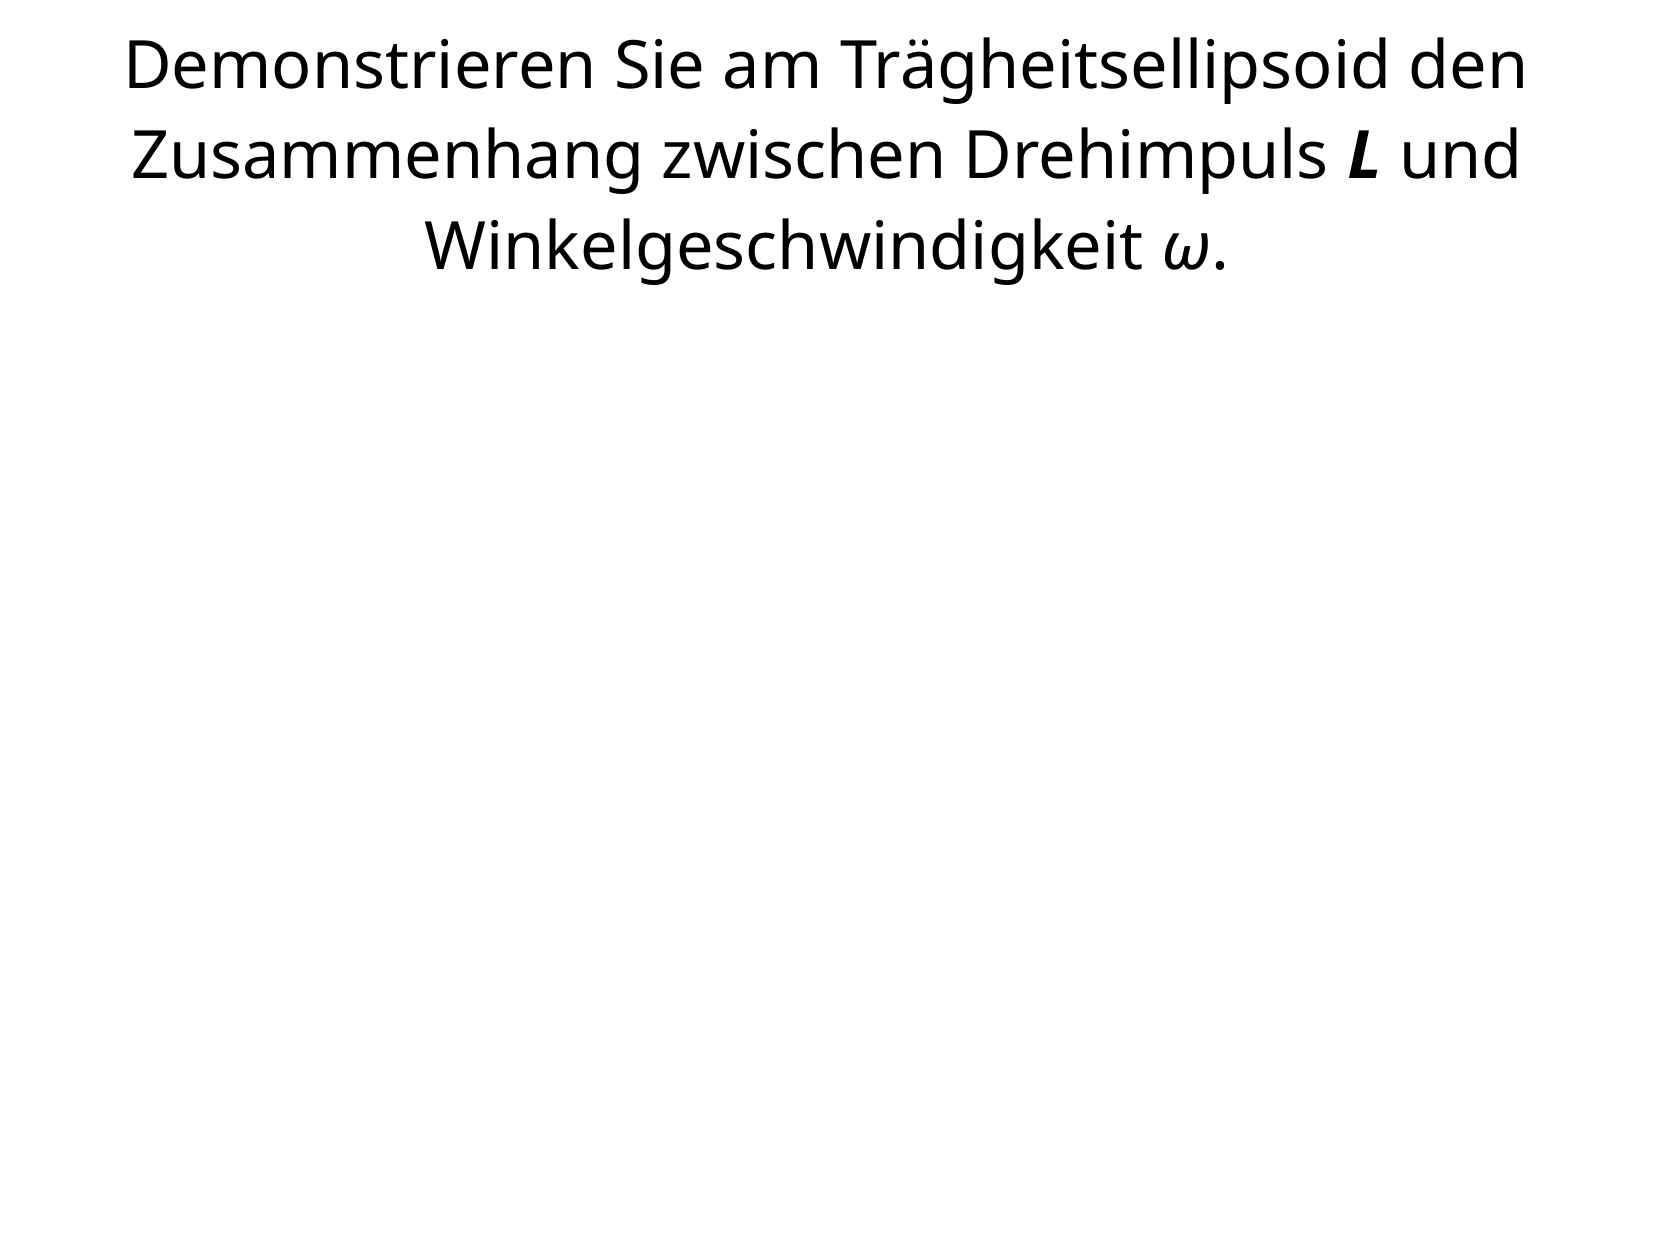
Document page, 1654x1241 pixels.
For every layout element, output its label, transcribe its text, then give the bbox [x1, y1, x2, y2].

title Demonstrieren Sie am Trägheitsellipsoid den Zusammenhang zwischen Drehimpuls L und Winkelgeschwindigkeit ω. [82, 20, 1571, 286]
